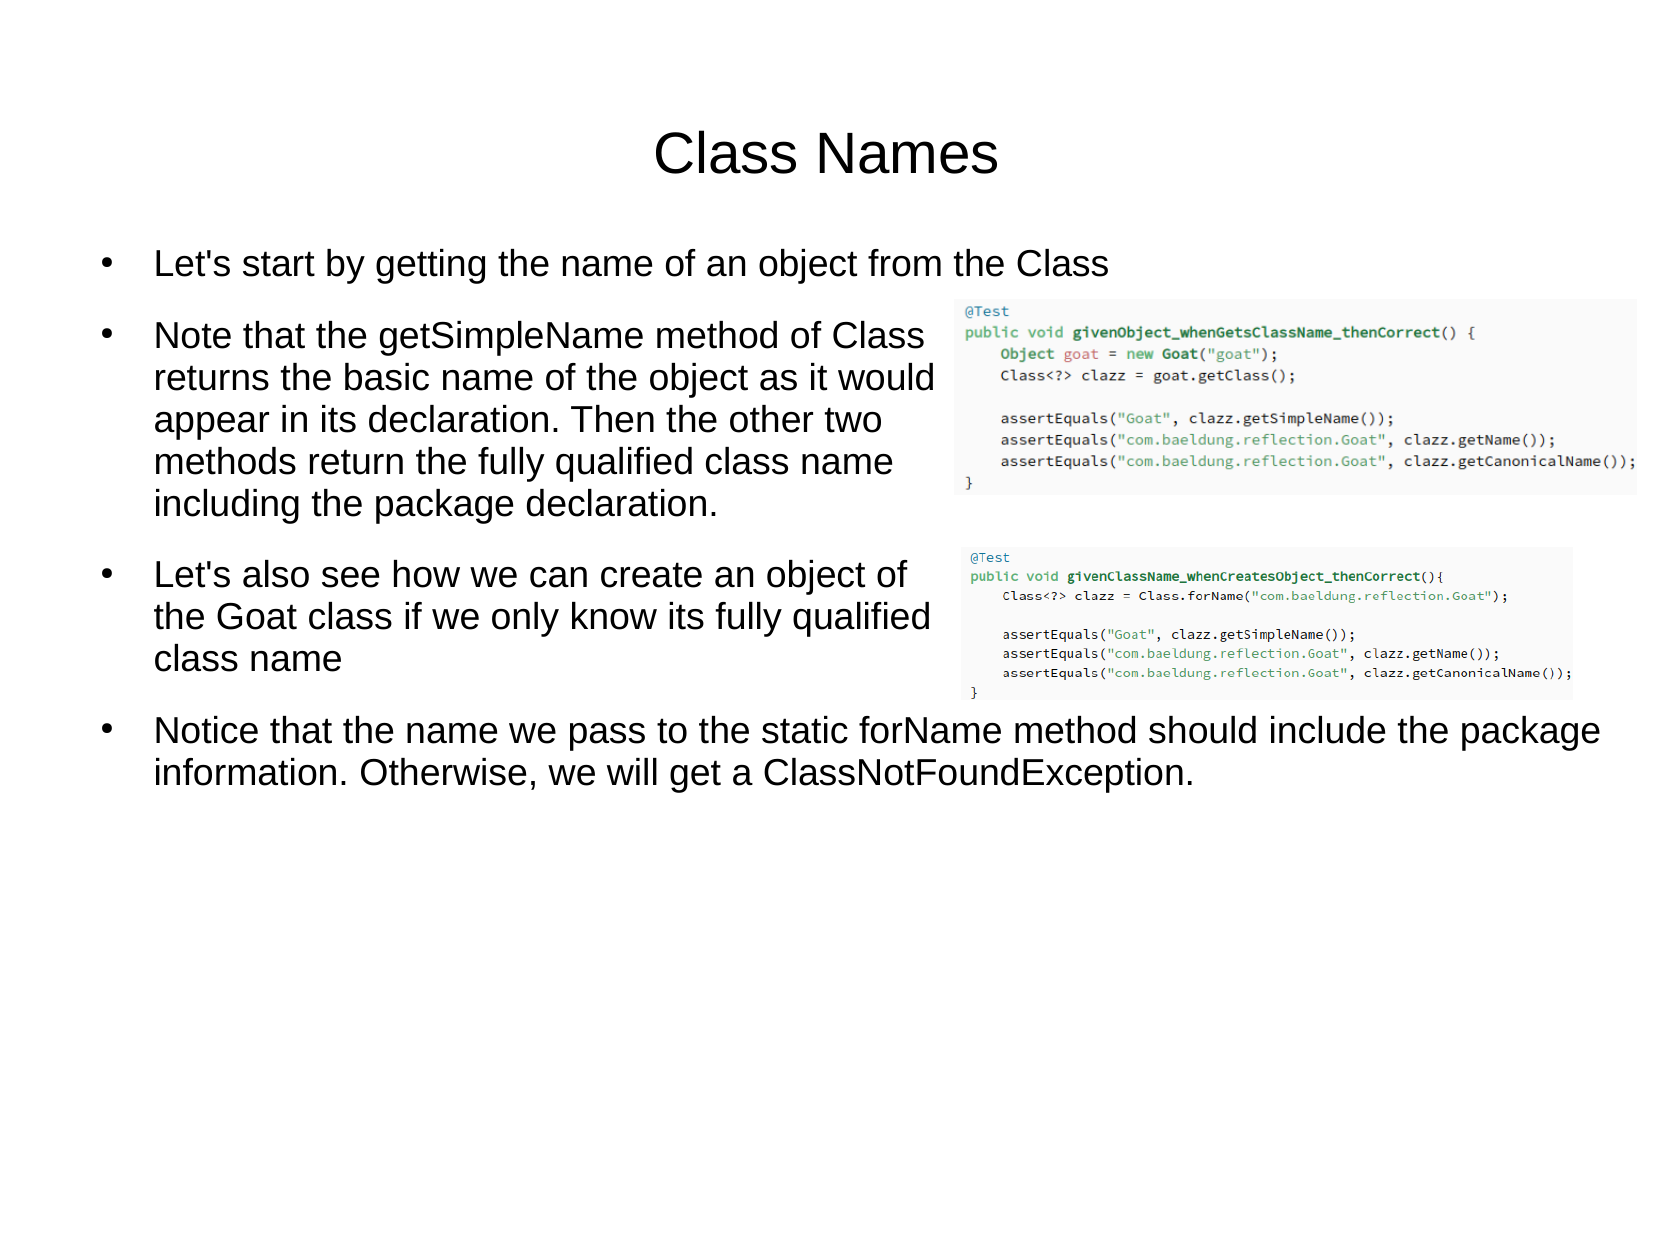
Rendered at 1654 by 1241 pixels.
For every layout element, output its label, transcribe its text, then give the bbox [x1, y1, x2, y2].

list Let's start by getting the name of an object from the Class Note that the getSimpleName method of Class returns the basic name of the object as it would appear in its declaration. Then the other two methods return the fully qualified class name including the package declaration. Let's also see how we can create an object of the Goat class if we only know its fully qualified class name Notice that the name we pass to the static forName method should include the package information. Otherwise, we will get a ClassNotFoundException. [82, 242, 1619, 1165]
picture [961, 547, 1573, 700]
title Class Names [82, 49, 1571, 242]
picture [954, 299, 1637, 495]
